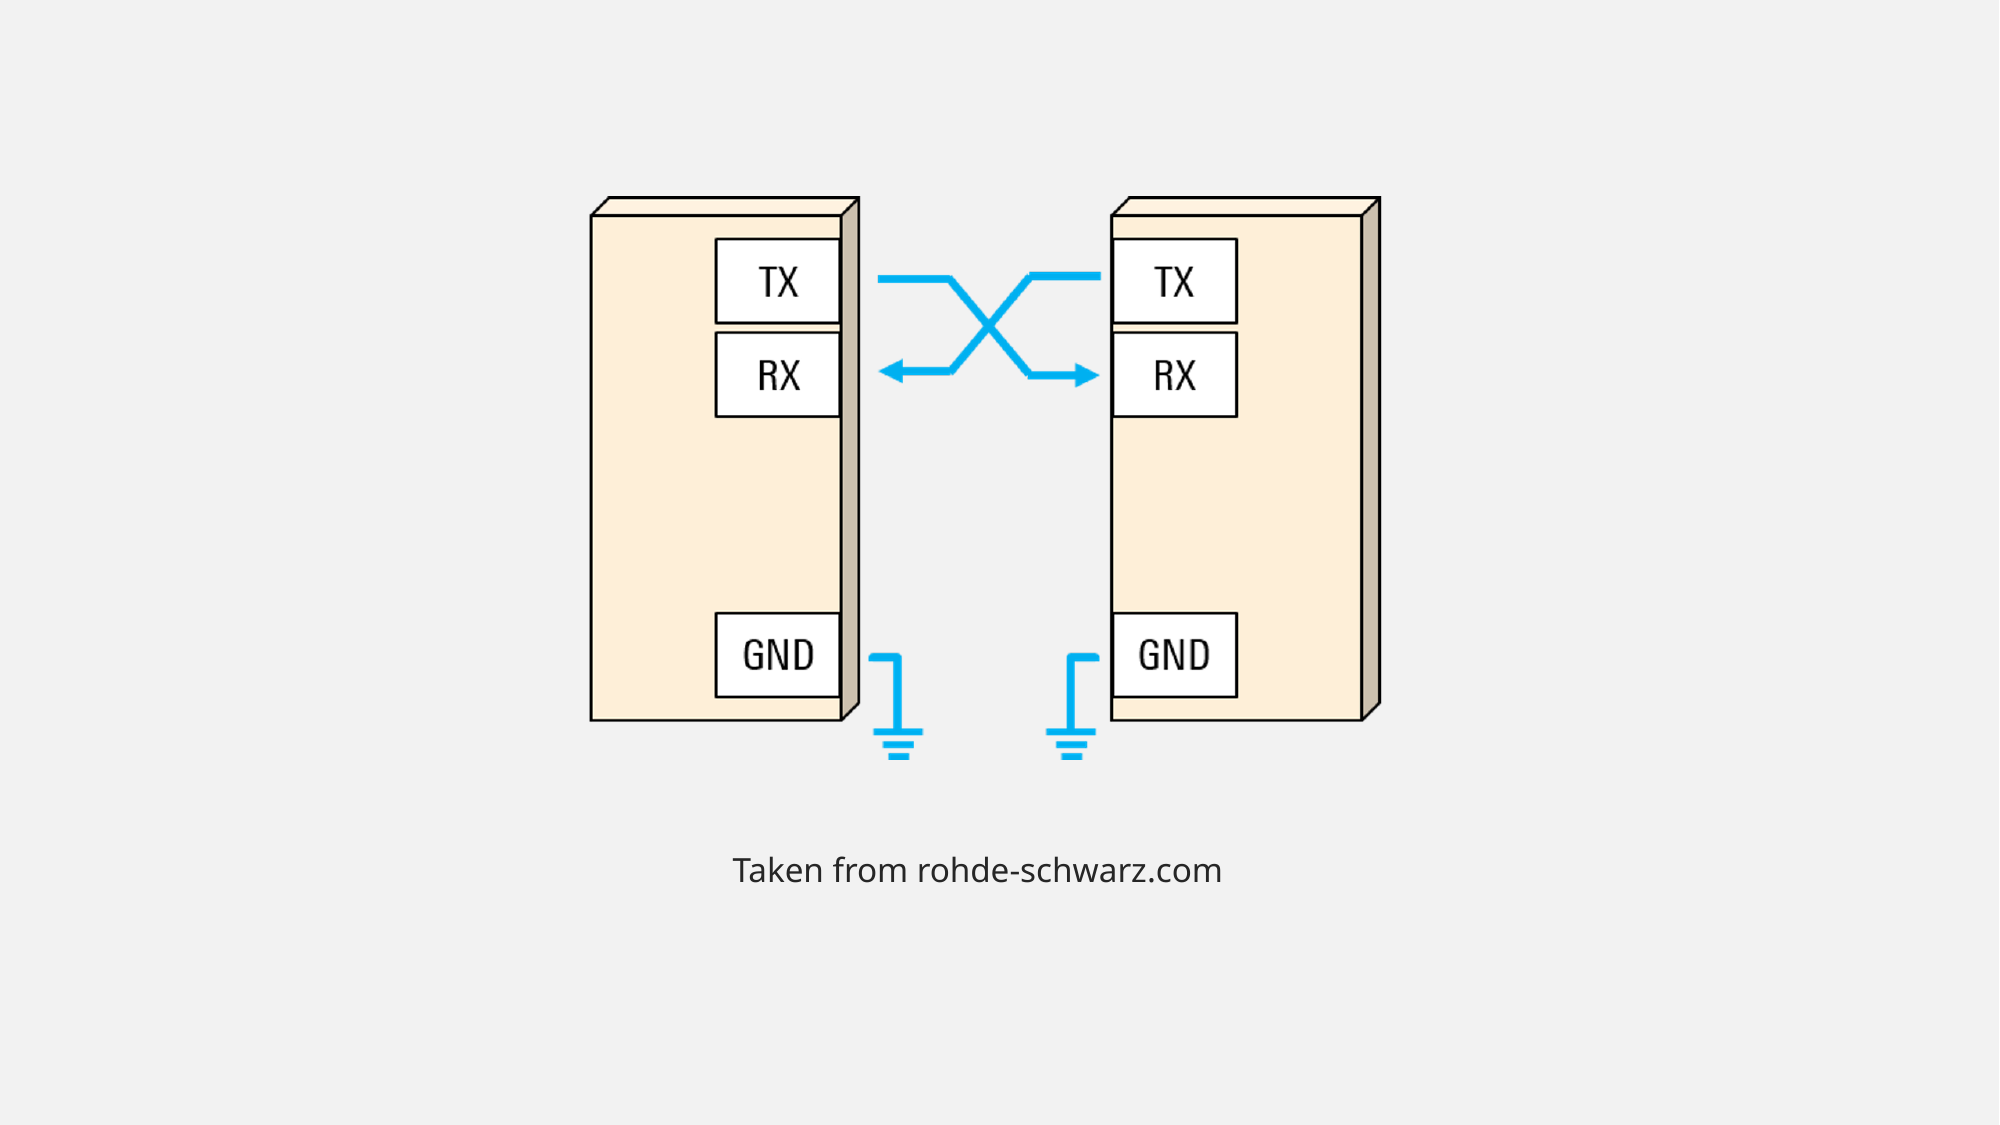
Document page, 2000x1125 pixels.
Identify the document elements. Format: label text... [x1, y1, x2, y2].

text_box Taken from rohde-schwarz.com [712, 839, 1244, 938]
picture [485, 196, 1485, 760]
